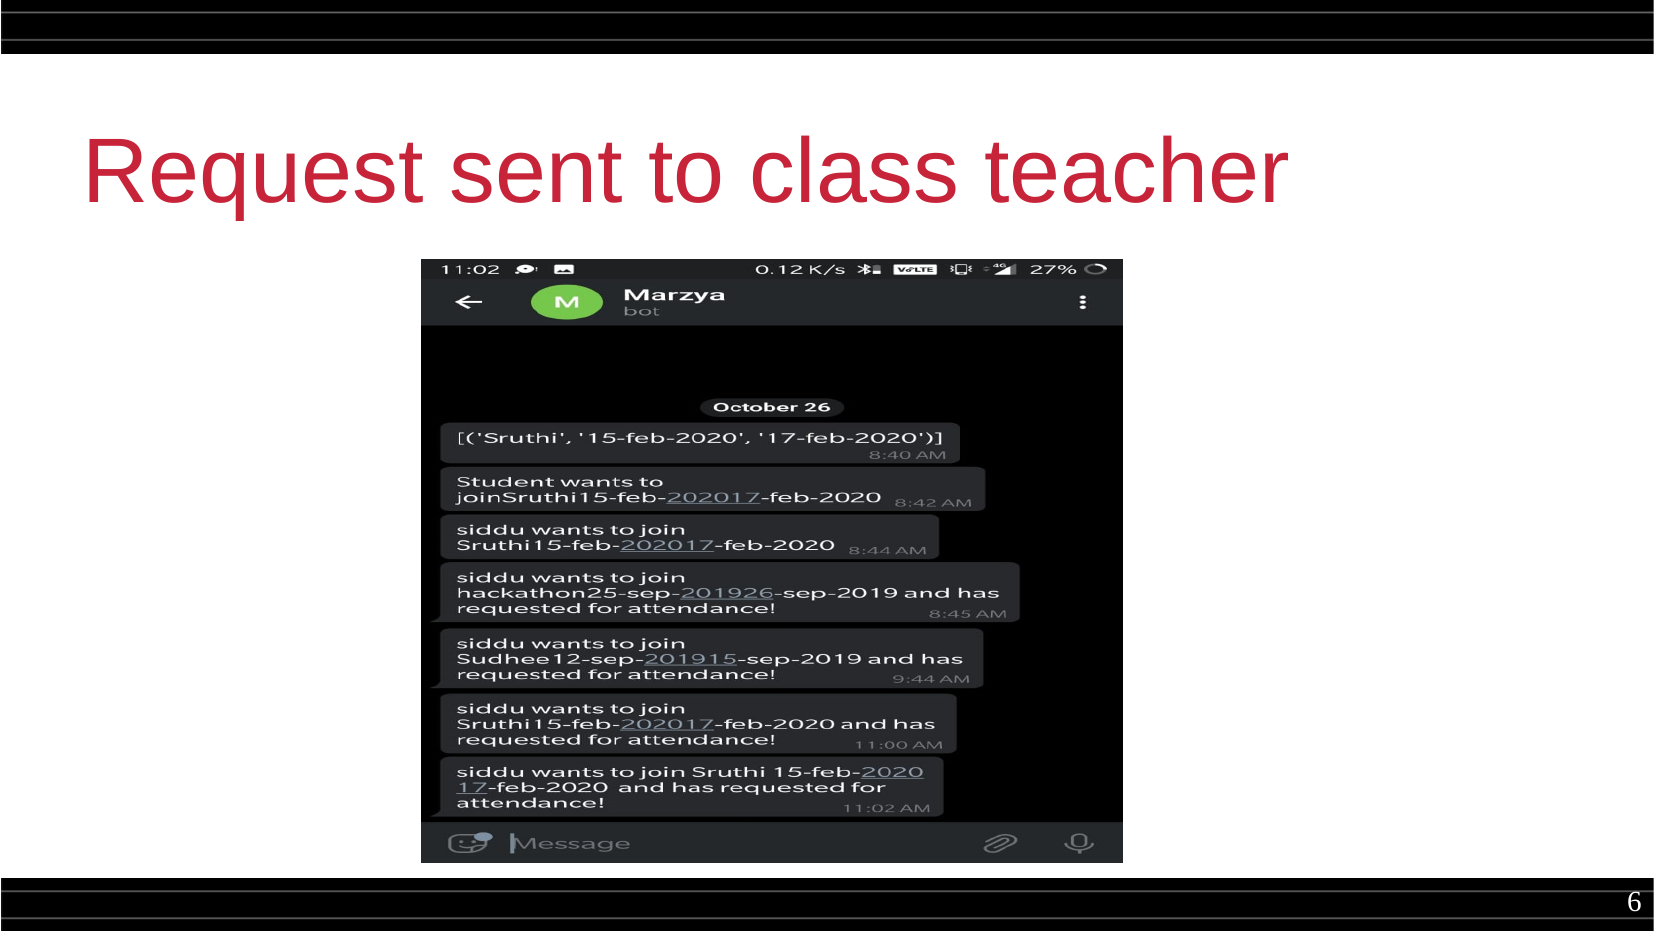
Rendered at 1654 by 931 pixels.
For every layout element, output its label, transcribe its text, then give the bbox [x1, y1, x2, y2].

picture [1, 878, 1654, 931]
picture [1, 0, 1654, 54]
picture [421, 259, 1123, 863]
title Request sent to class teacher [82, 92, 1571, 249]
